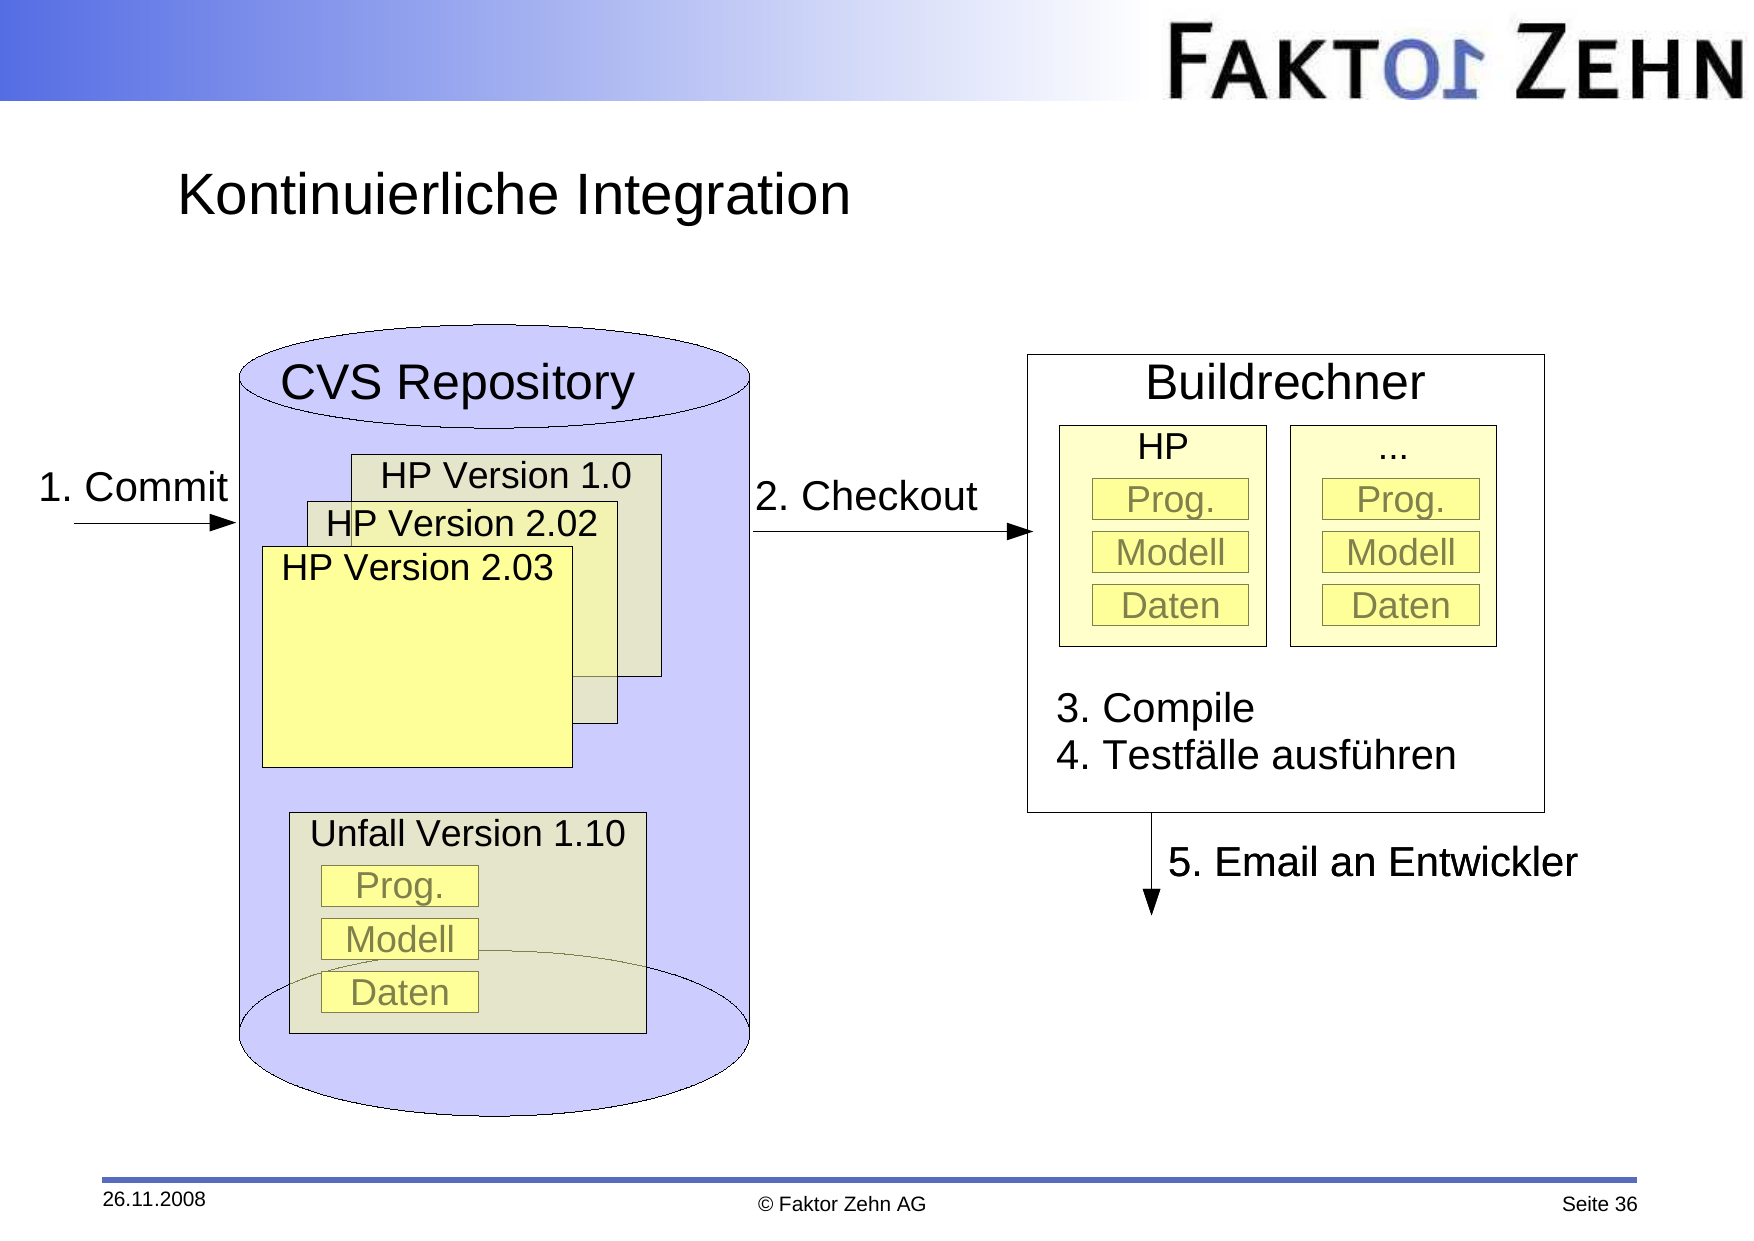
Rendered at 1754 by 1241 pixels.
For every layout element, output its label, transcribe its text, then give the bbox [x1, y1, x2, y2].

text_box 2. Checkout [754, 472, 978, 520]
text_box Unfall Version 1.10 [289, 812, 647, 1034]
text_box 5. Email an Entwickler [1168, 838, 1579, 886]
text_box 1. Commit [38, 463, 229, 511]
text_box HP [1059, 425, 1267, 647]
text_box HP Version 2.03 [262, 546, 573, 768]
text_box Buildrechner [1027, 354, 1545, 813]
text_box CVS Repository [280, 354, 650, 411]
text_box 3. Compile 4. Testfälle ausführen [1055, 685, 1458, 873]
text_box HP Version 2.02 [307, 501, 618, 724]
title Kontinuierliche Integration [177, 118, 1574, 271]
text_box ... [1290, 425, 1497, 647]
text_box [239, 324, 750, 1117]
text_box HP Version 1.0 [351, 454, 662, 677]
picture [1162, 7, 1752, 100]
